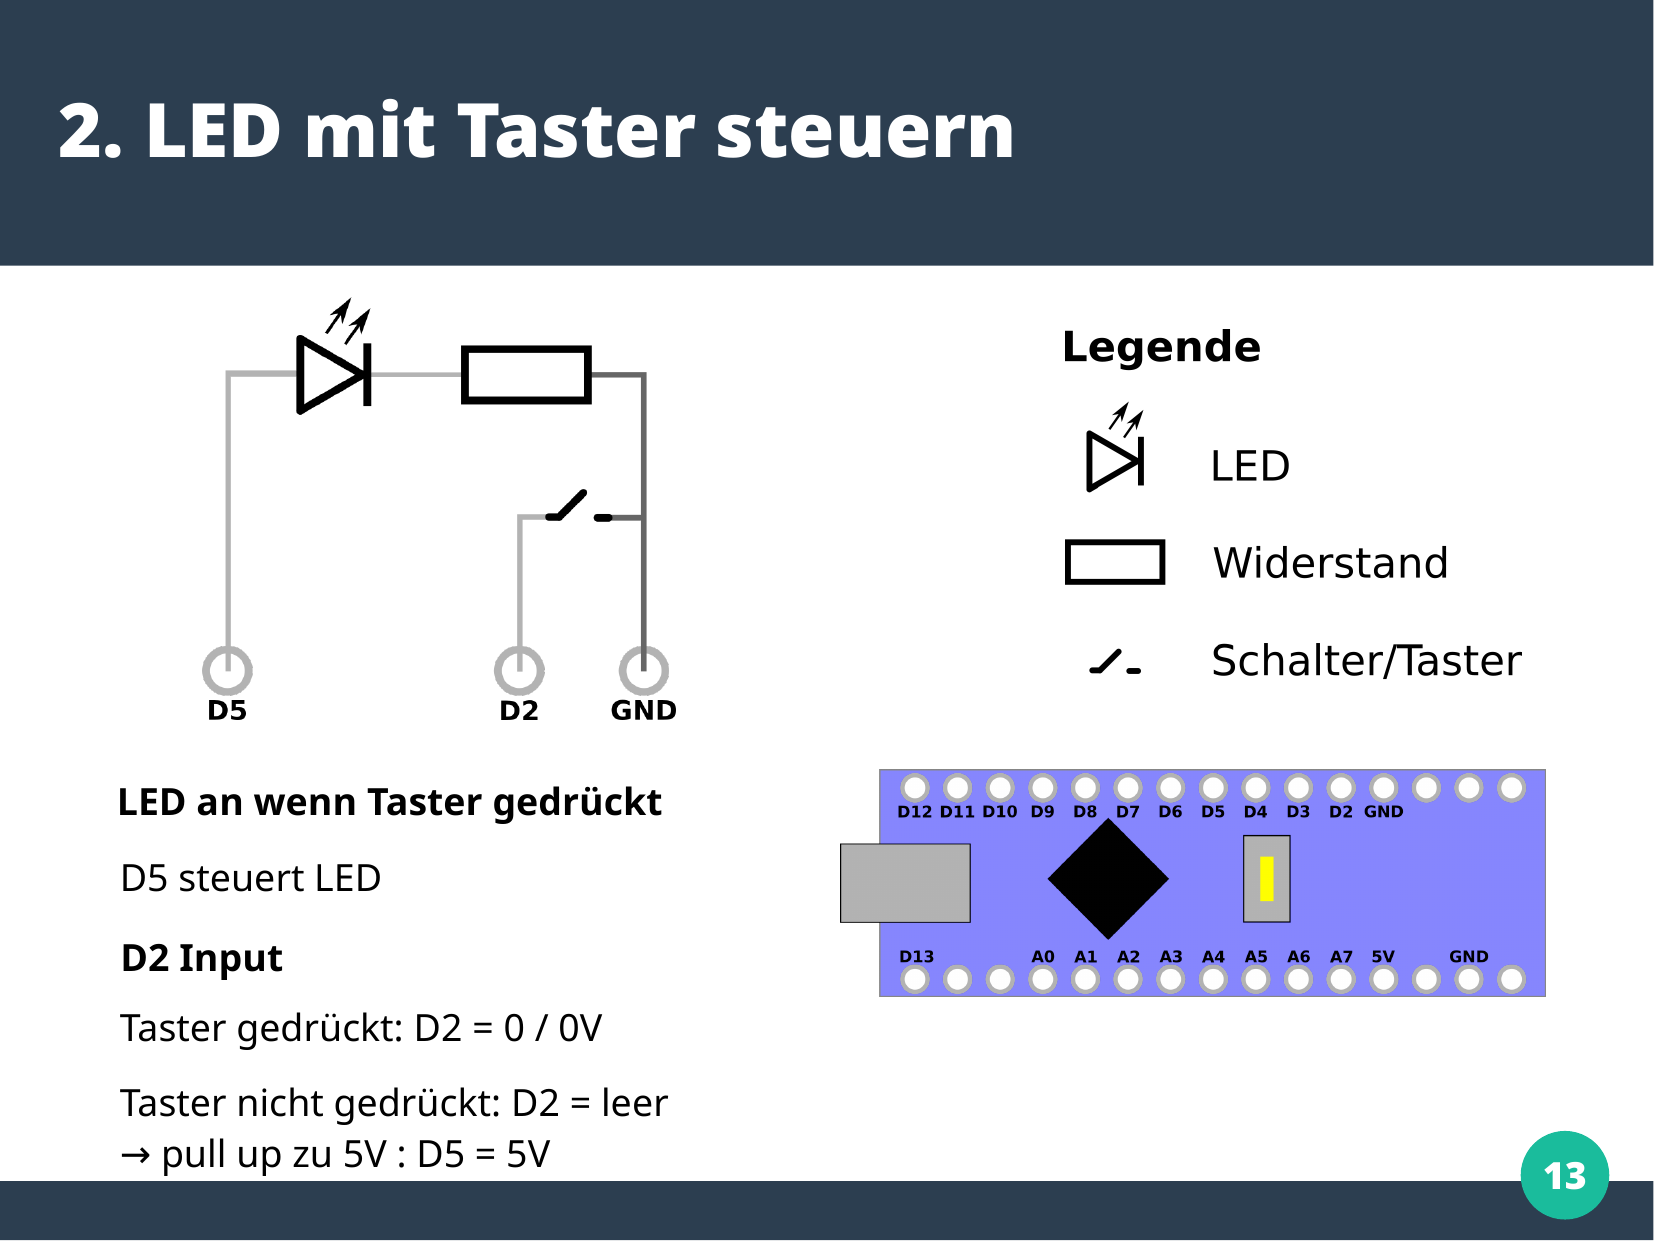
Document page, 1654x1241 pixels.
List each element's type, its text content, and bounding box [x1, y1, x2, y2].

text_box Taster nicht gedrückt: D2 = leer → pull up zu 5V : D5 = 5V [105, 1069, 737, 1172]
picture [202, 297, 676, 721]
title 2. LED mit Taster steuern [59, 49, 1595, 207]
picture [840, 329, 1546, 997]
text_box Taster gedrückt: D2 = 0 / 0V [105, 994, 669, 1053]
text_box D2 Input [105, 924, 318, 983]
text_box LED an wenn Taster gedrückt [102, 767, 751, 827]
text_box D5 steuert LED [105, 844, 420, 903]
